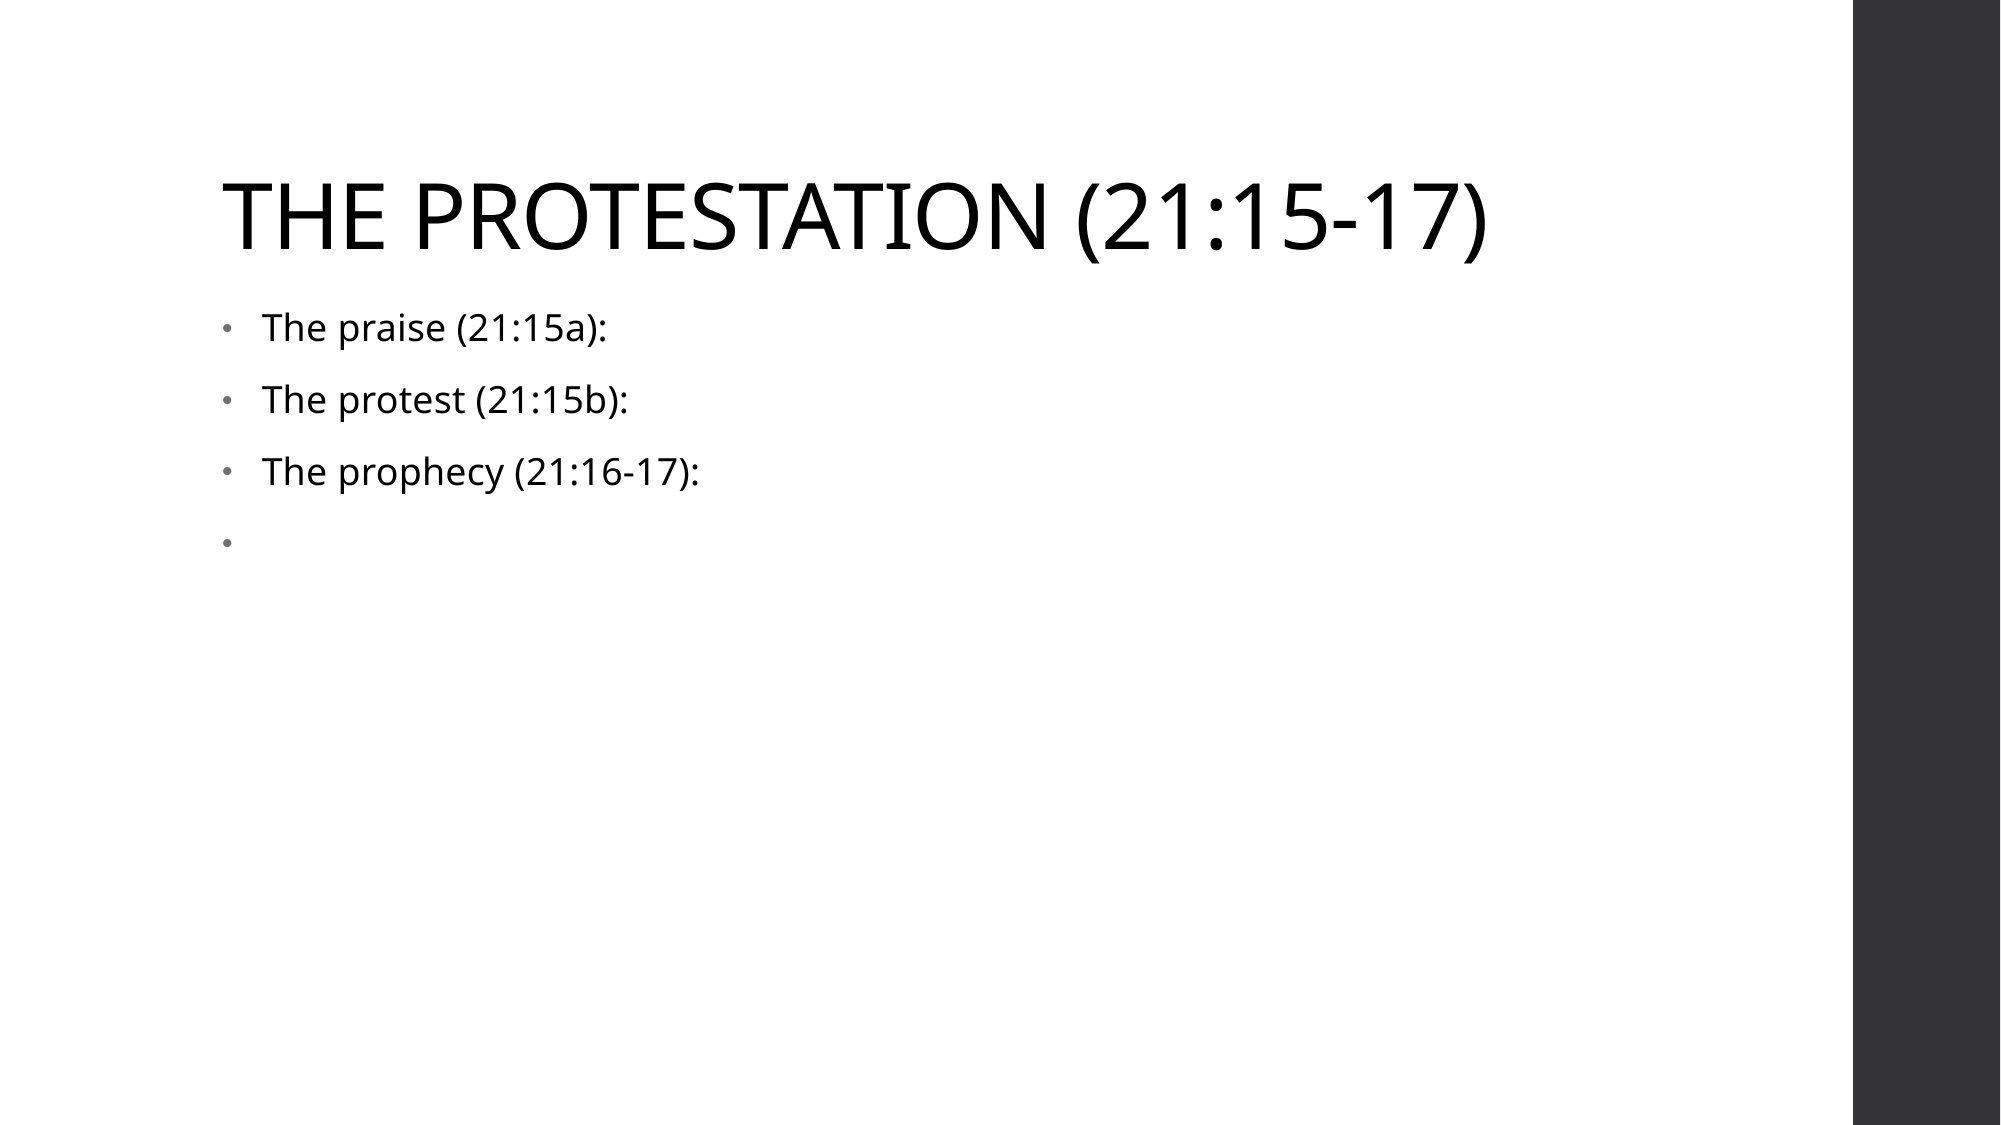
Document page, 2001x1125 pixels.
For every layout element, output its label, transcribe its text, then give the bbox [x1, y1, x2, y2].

list The praise (21:15a): The protest (21:15b): The prophecy (21:16-17): [206, 299, 1617, 1014]
title THE PROTESTATION (21:15-17) [206, 60, 1797, 278]
